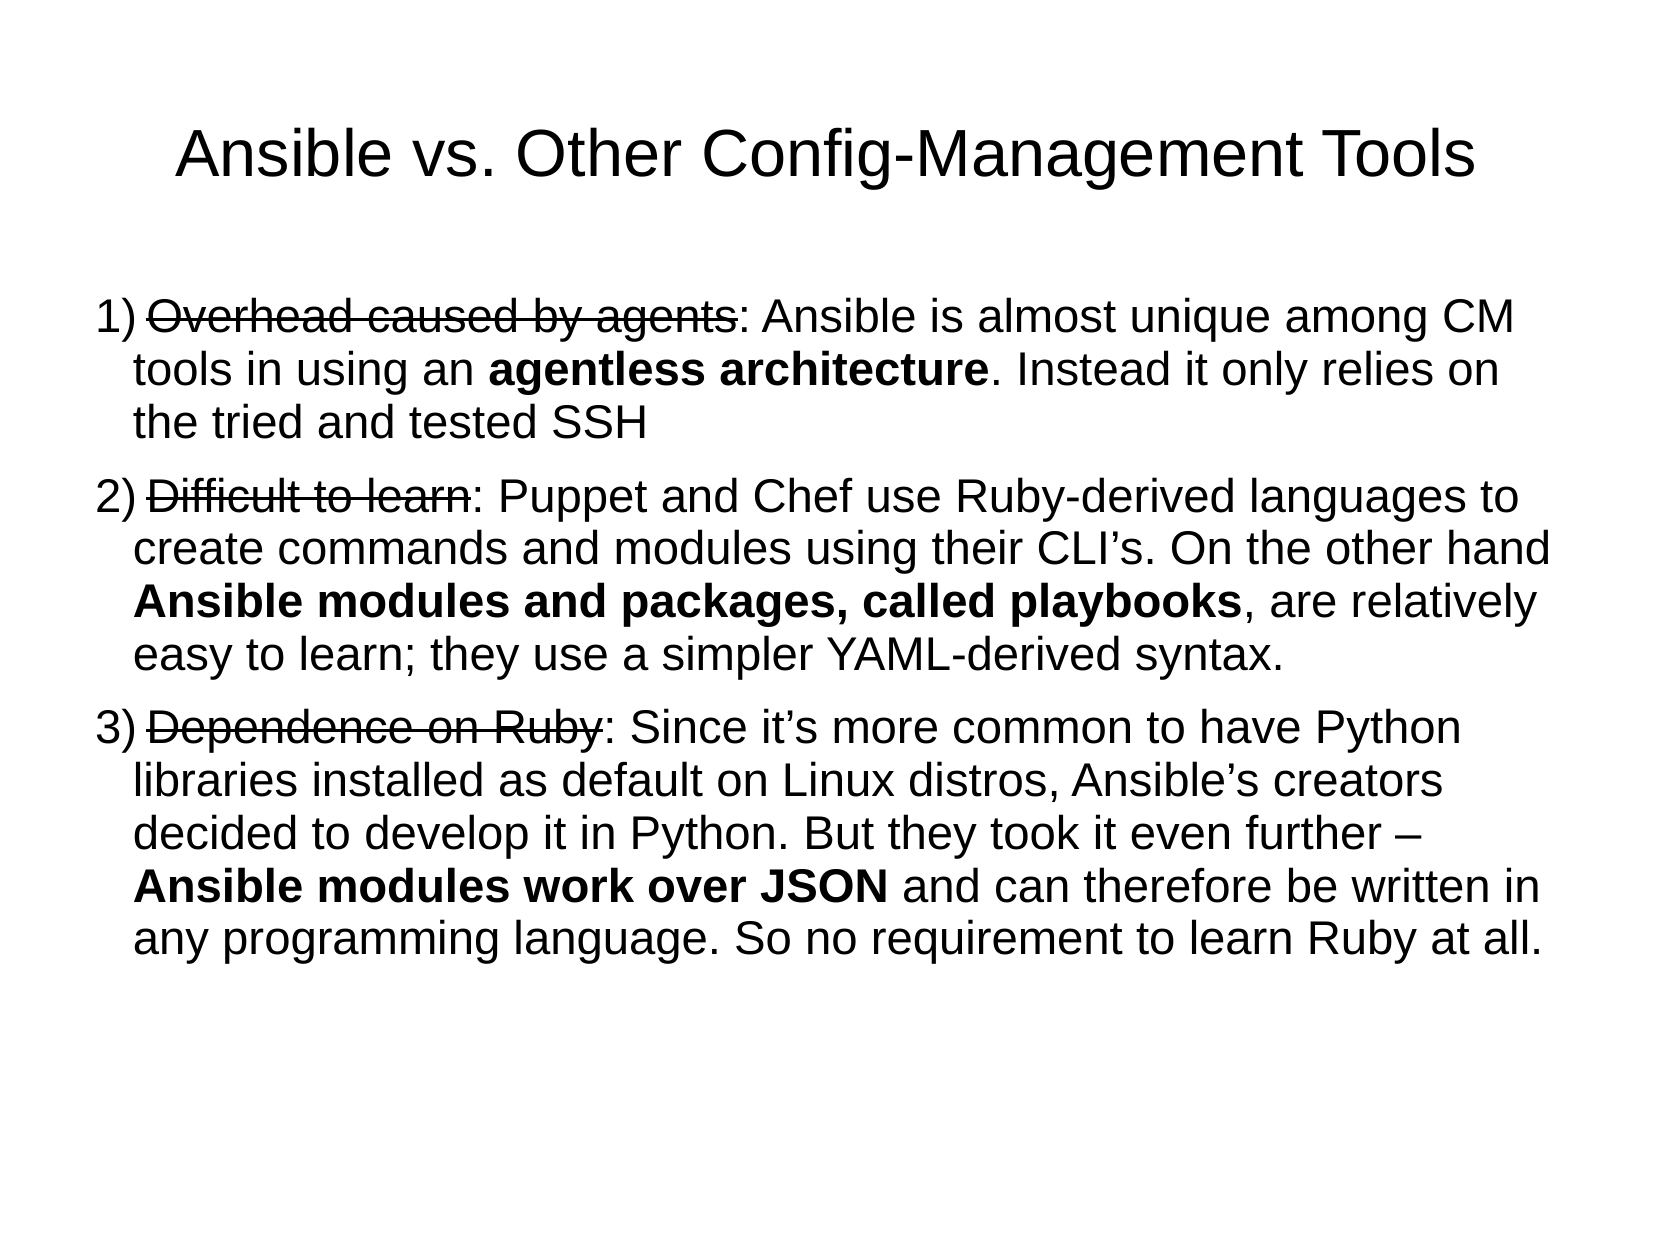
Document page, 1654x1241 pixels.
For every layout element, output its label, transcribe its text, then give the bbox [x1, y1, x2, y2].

list Overhead caused by agents: Ansible is almost unique among CM tools in using an agentless architecture. Instead it only relies on the tried and tested SSH Difficult to learn: Puppet and Chef use Ruby-derived languages to create commands and modules using their CLI’s. On the other hand Ansible modules and packages, called playbooks, are relatively easy to learn; they use a simpler YAML-derived syntax. Dependence on Ruby: Since it’s more common to have Python libraries installed as default on Linux distros, Ansible’s creators decided to develop it in Python. But they took it even further – Ansible modules work over JSON and can therefore be written in any programming language. So no requirement to learn Ruby at all. [82, 290, 1571, 1010]
title Ansible vs. Other Config-Management Tools [82, 49, 1571, 257]
